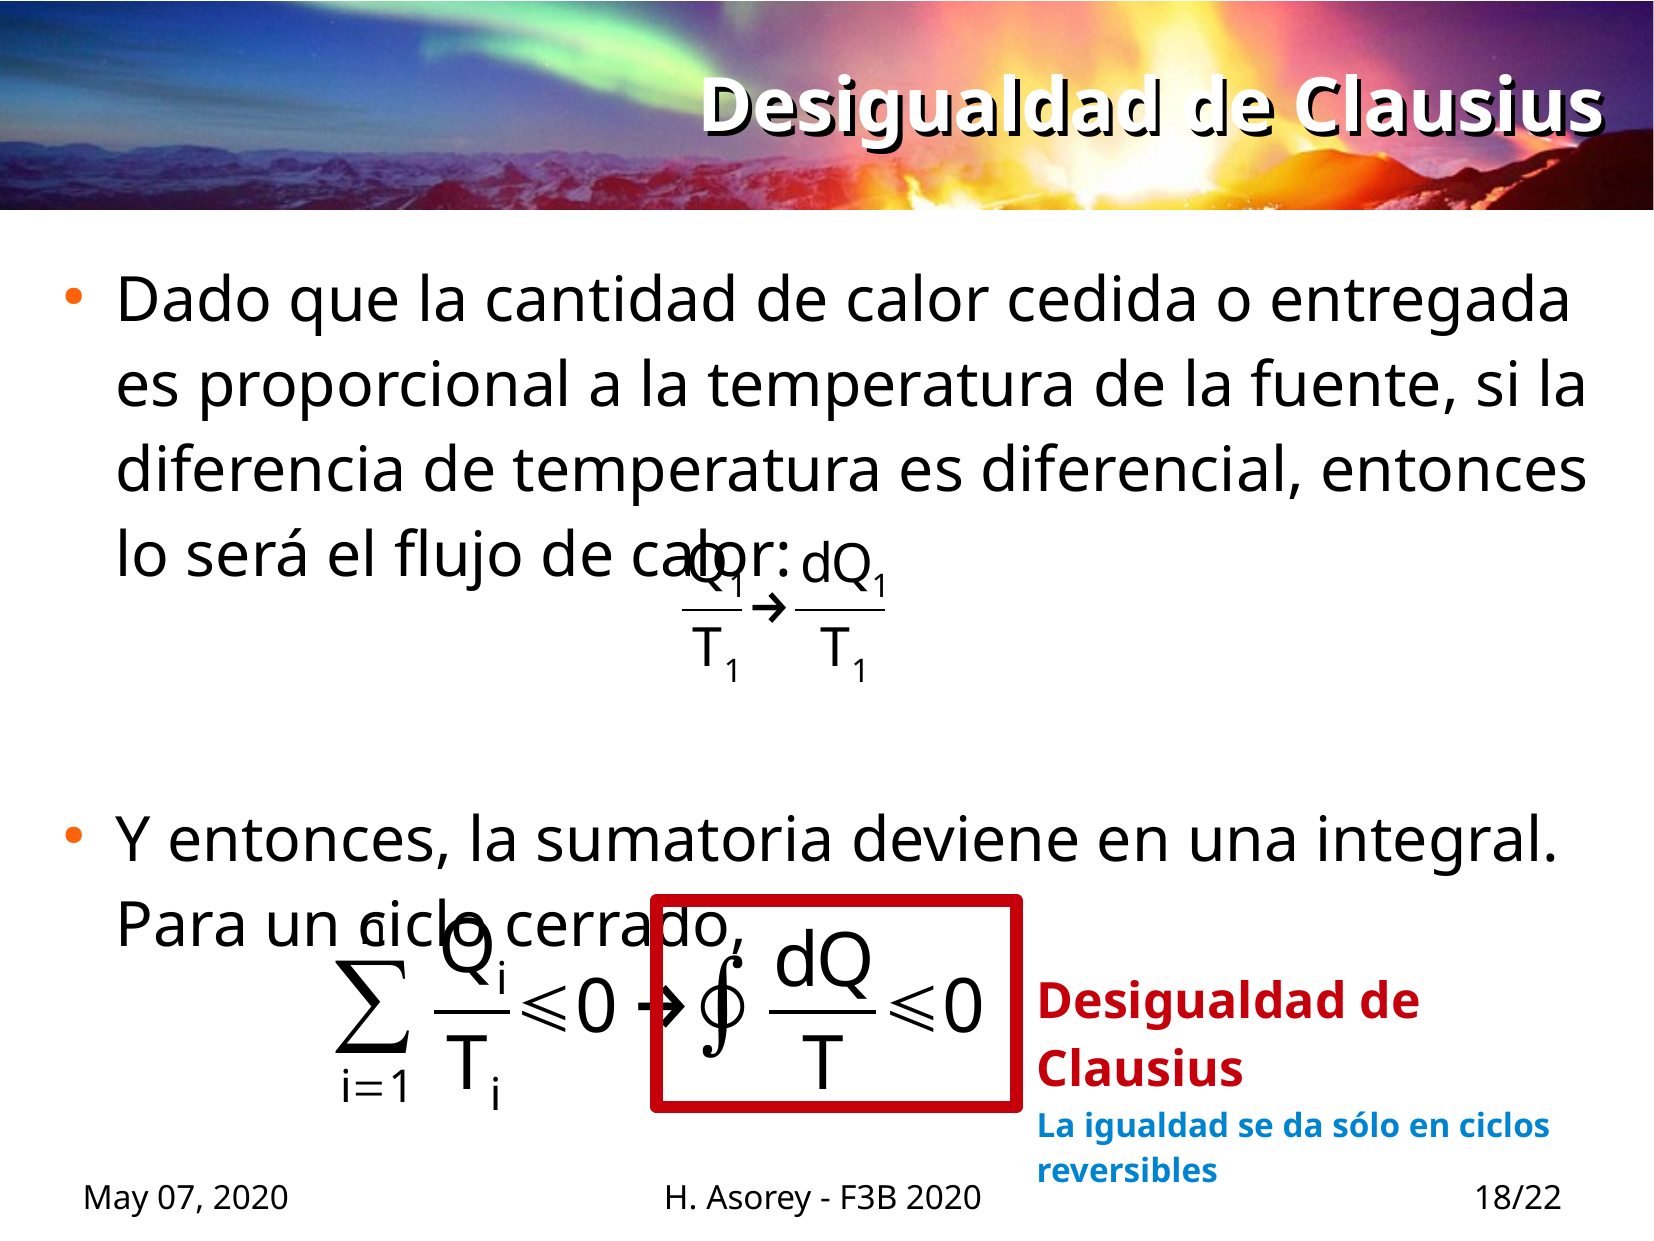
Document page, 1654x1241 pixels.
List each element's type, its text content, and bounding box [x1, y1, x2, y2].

title Desigualdad de Clausius [45, 15, 1606, 191]
text_box Desigualdad de Clausius La igualdad se da sólo en ciclos reversibles [1021, 957, 1598, 1115]
list Dado que la cantidad de calor cedida o entregada es proporcional a la temperatura de la fuente, si la diferencia de temperatura es diferencial, entonces lo será el flujo de calor: Y entonces, la sumatoria deviene en una integral. Para un ciclo cerrado, [45, 255, 1606, 1156]
chart [323, 900, 1003, 1122]
chart [674, 530, 895, 691]
picture [0, 1, 1654, 210]
chart [663, 907, 1003, 1101]
